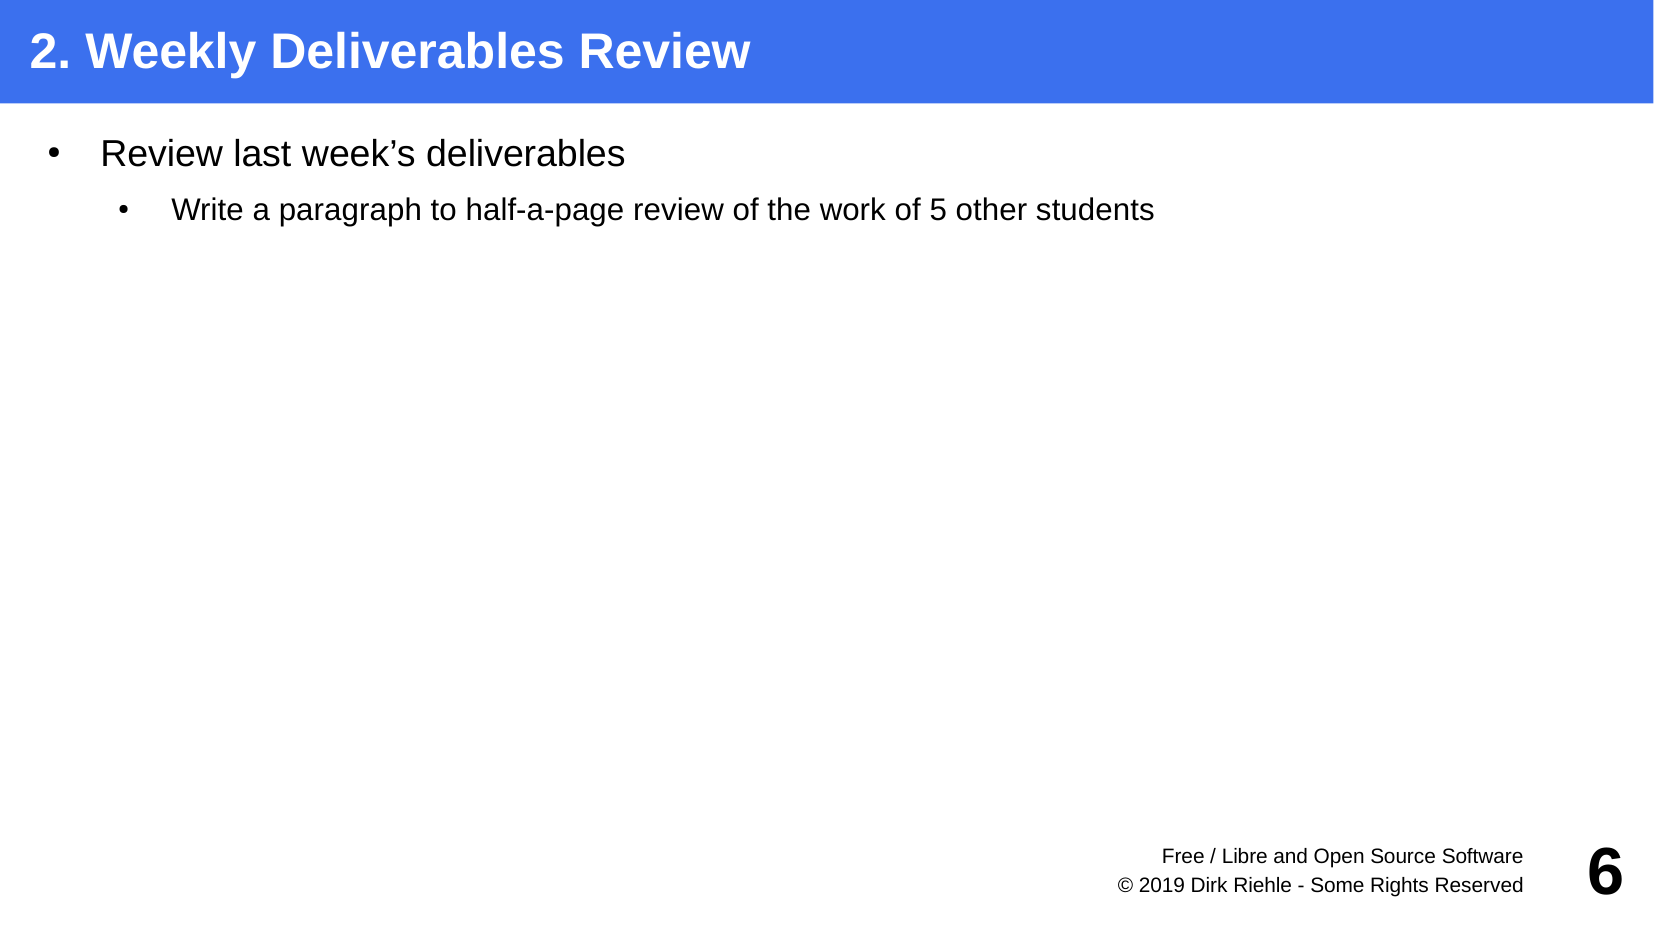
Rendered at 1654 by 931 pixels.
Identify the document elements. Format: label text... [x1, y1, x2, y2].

list Review last week’s deliverables Write a paragraph to half-a-page review of the work of 5 other students [29, 132, 1625, 813]
title 2. Weekly Deliverables Review [0, 0, 1654, 104]
